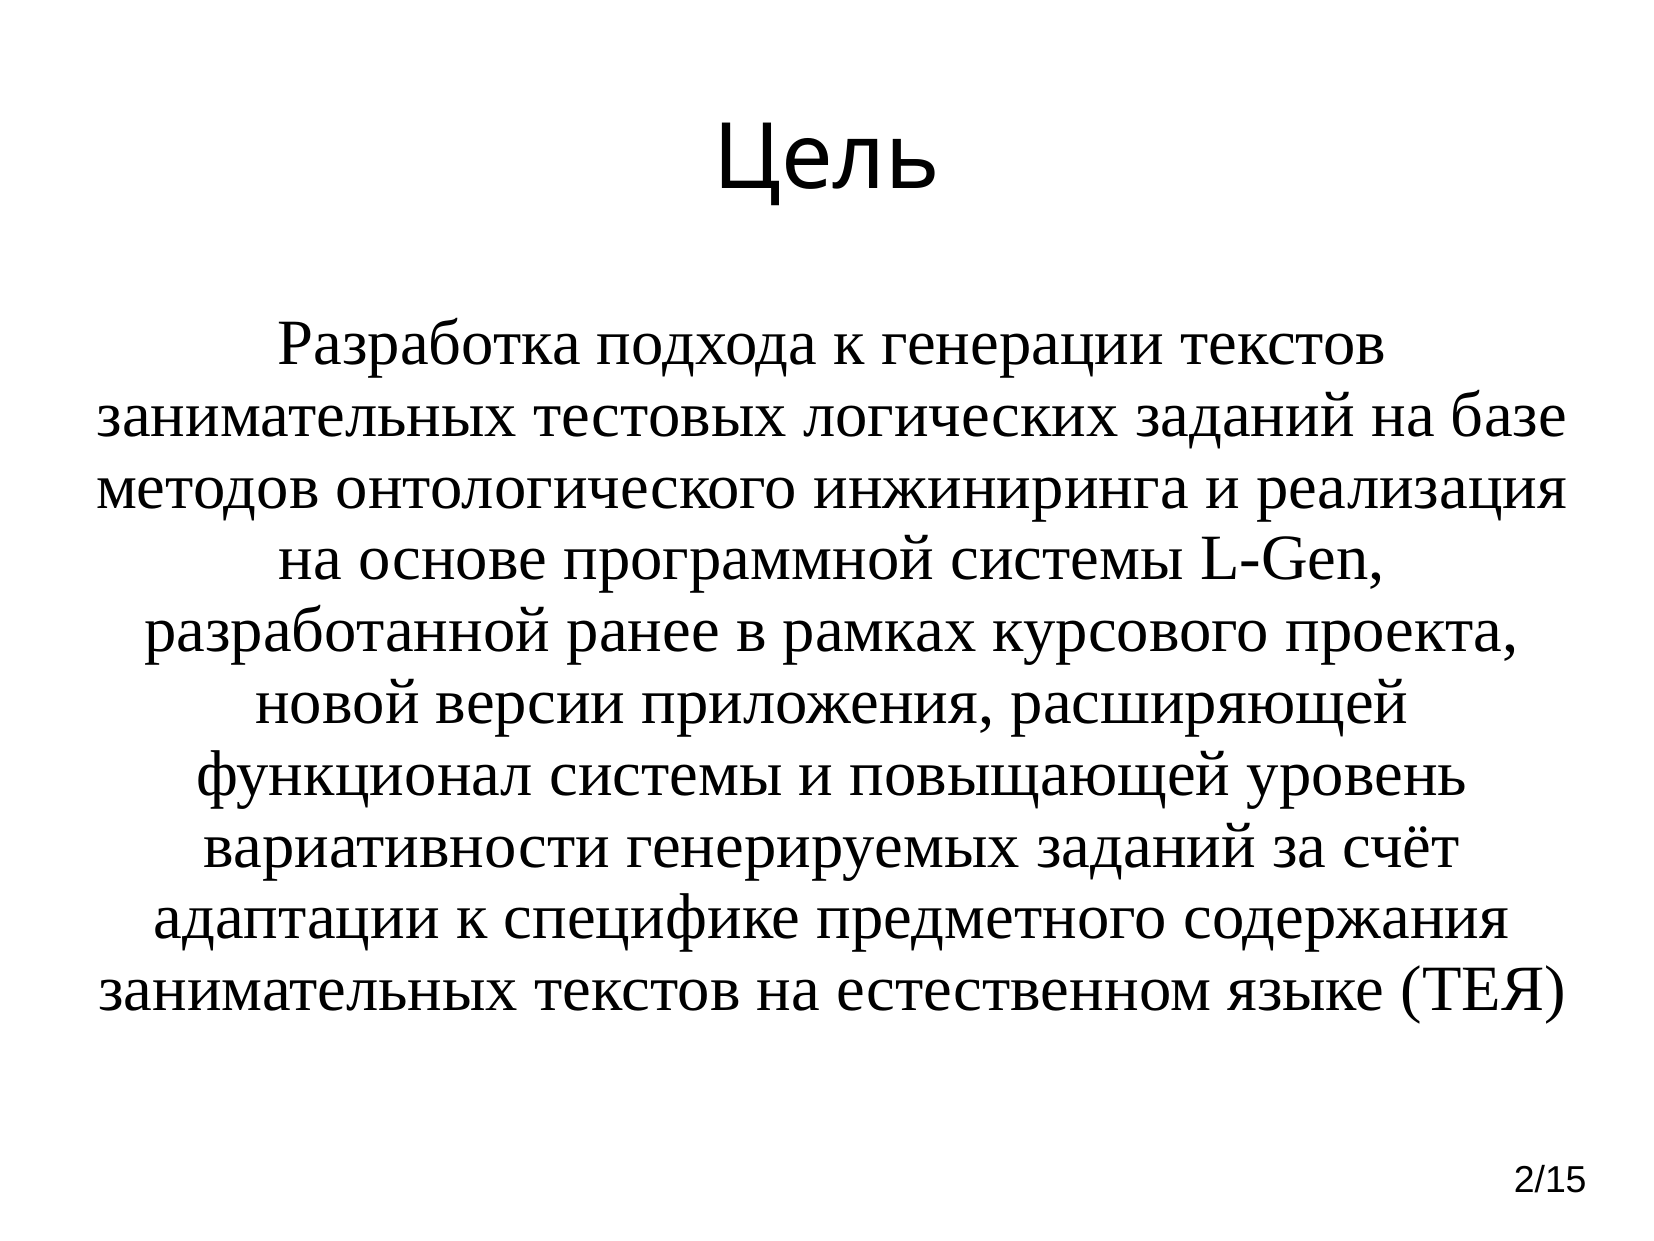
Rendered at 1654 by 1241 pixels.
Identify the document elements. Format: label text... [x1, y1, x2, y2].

title Цель [82, 49, 1571, 257]
list Разработка подхода к генерации текстов занимательных тестовых логических заданий на базе методов онтологического инжиниринга и реализация на основе программной системы L-Gen, разработанной ранее в рамках курсового проекта, новой версии приложения, расширяющей функционал системы и повыщающей уровень вариативности генерируемых заданий за счёт адаптации к специфике предметного содержания занимательных текстов на естественном языке (ТЕЯ) [88, 307, 1577, 1075]
text_box <номер>/15 [1476, 1151, 1625, 1241]
